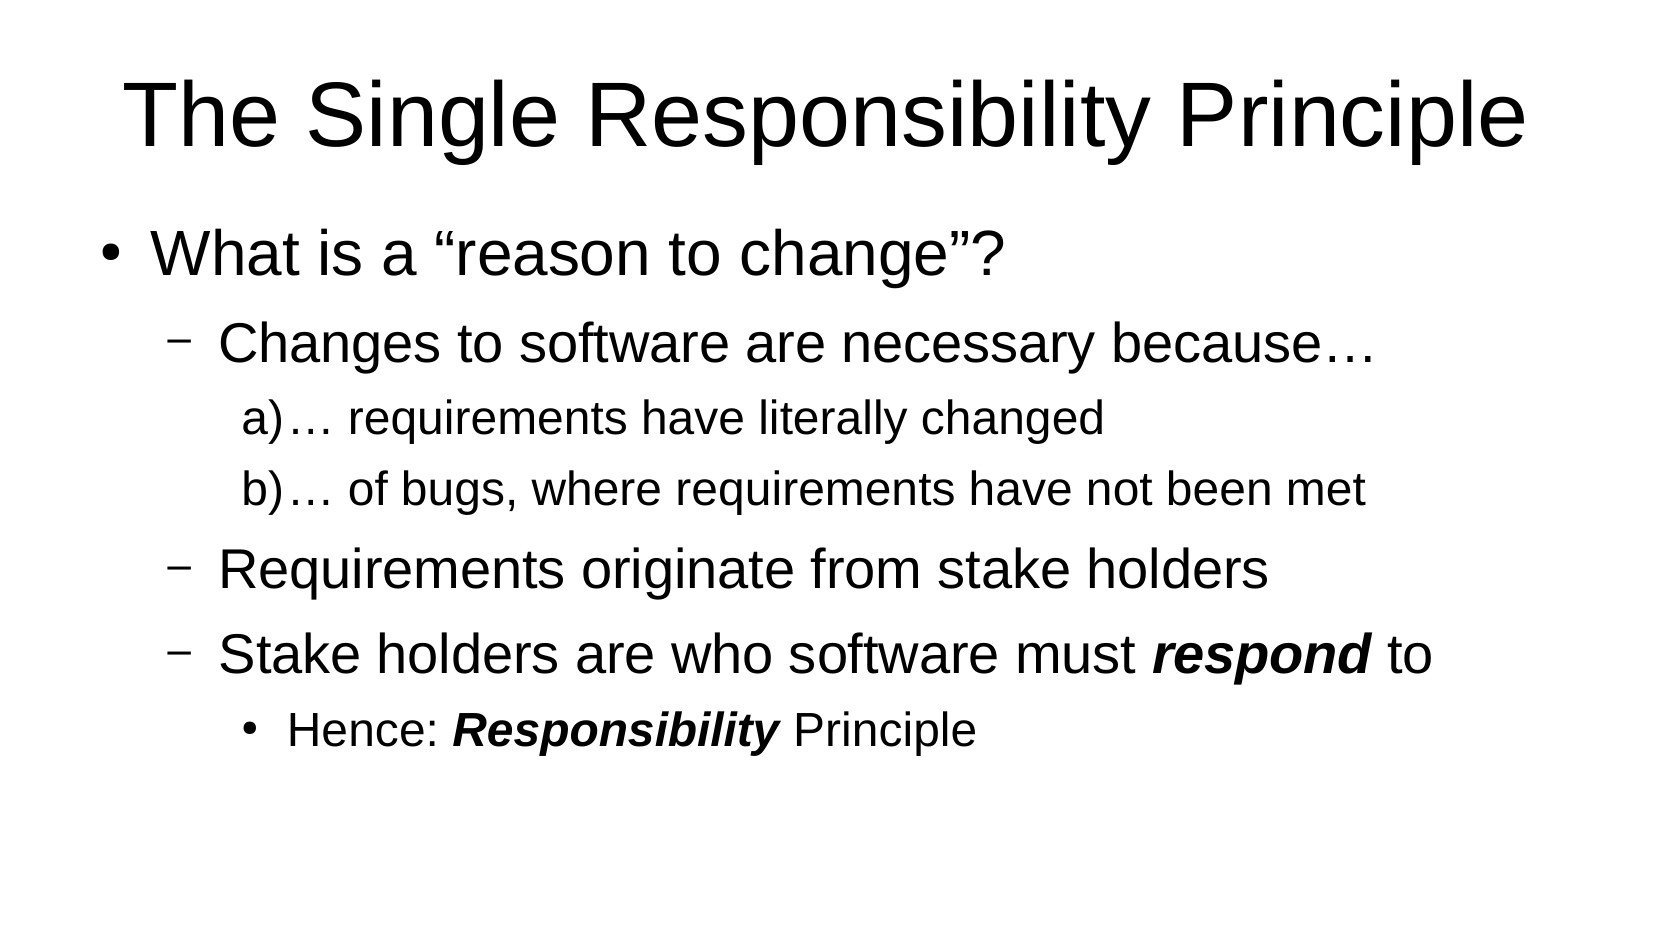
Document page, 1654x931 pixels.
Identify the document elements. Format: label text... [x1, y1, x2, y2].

title The Single Responsibility Principle [82, 37, 1571, 193]
list What is a “reason to change”? Changes to software are necessary because… … requirements have literally changed … of bugs, where requirements have not been met Requirements originate from stake holders Stake holders are who software must respond to Hence: Responsibility Principle [82, 217, 1571, 758]
